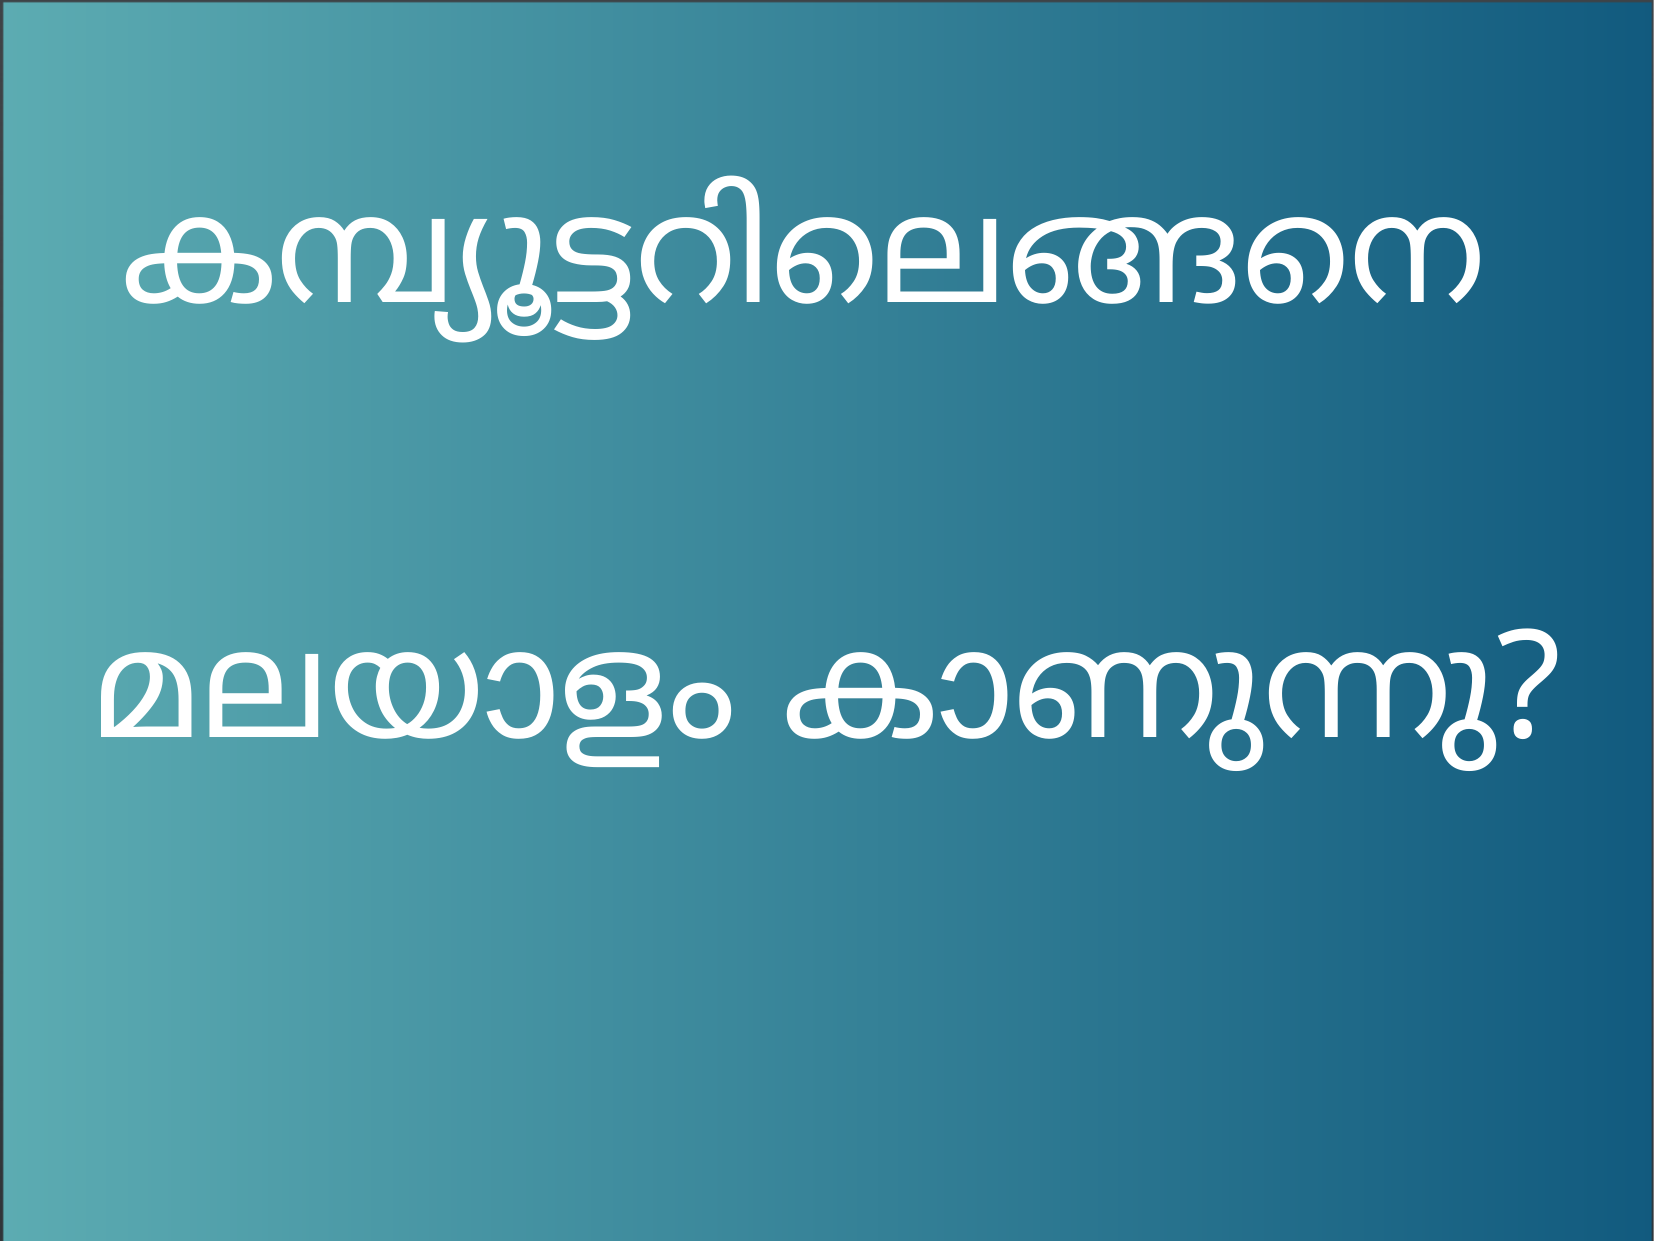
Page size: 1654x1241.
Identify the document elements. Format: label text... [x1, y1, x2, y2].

subtitle കമ്പ്യൂട്ടറിലെങ്ങനെ മലയാളം കാണുന്നു? [82, 114, 1571, 1075]
picture [0, 0, 1654, 1241]
